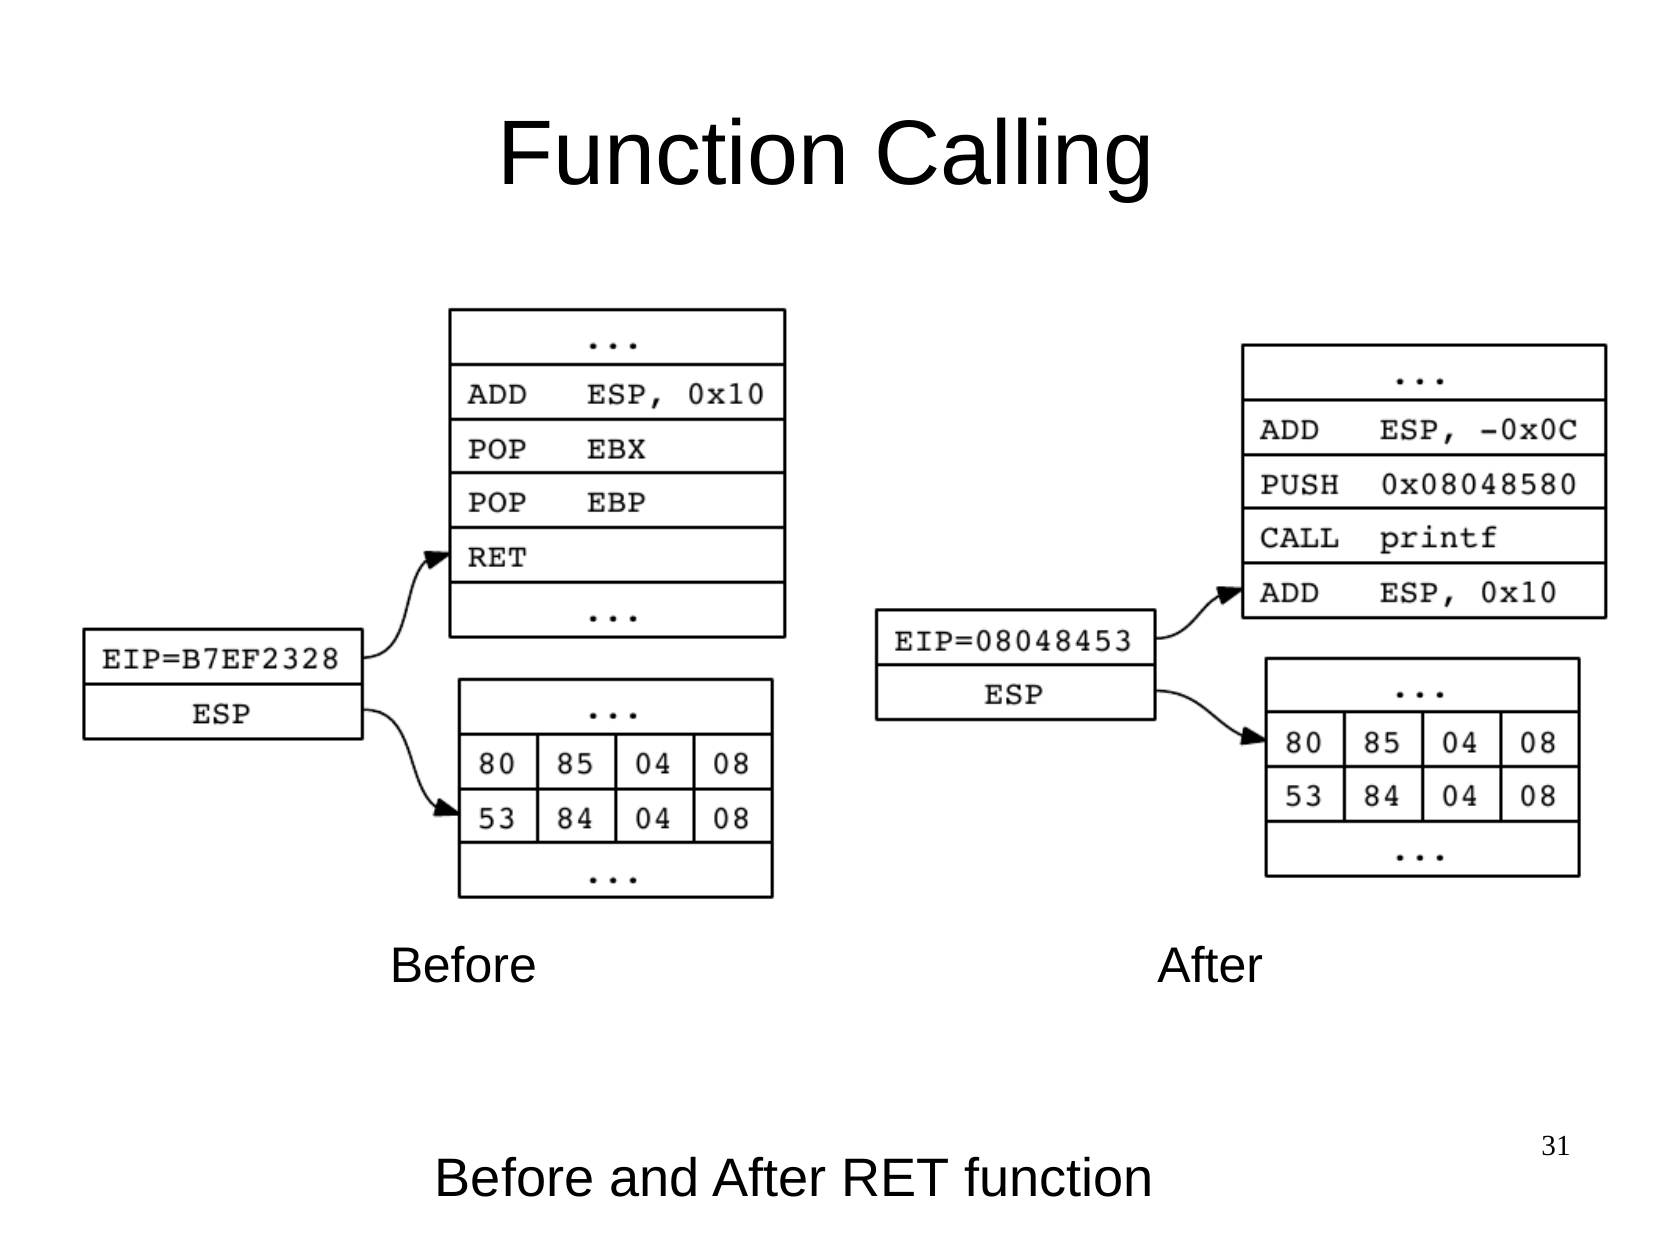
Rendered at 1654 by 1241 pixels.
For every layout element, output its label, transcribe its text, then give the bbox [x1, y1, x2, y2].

text_box Before and After RET function [420, 1140, 1170, 1216]
picture [869, 336, 1617, 889]
title Function Calling [82, 49, 1571, 257]
text_box Before [375, 930, 552, 1002]
text_box After [1142, 930, 1279, 1002]
picture [67, 299, 796, 910]
